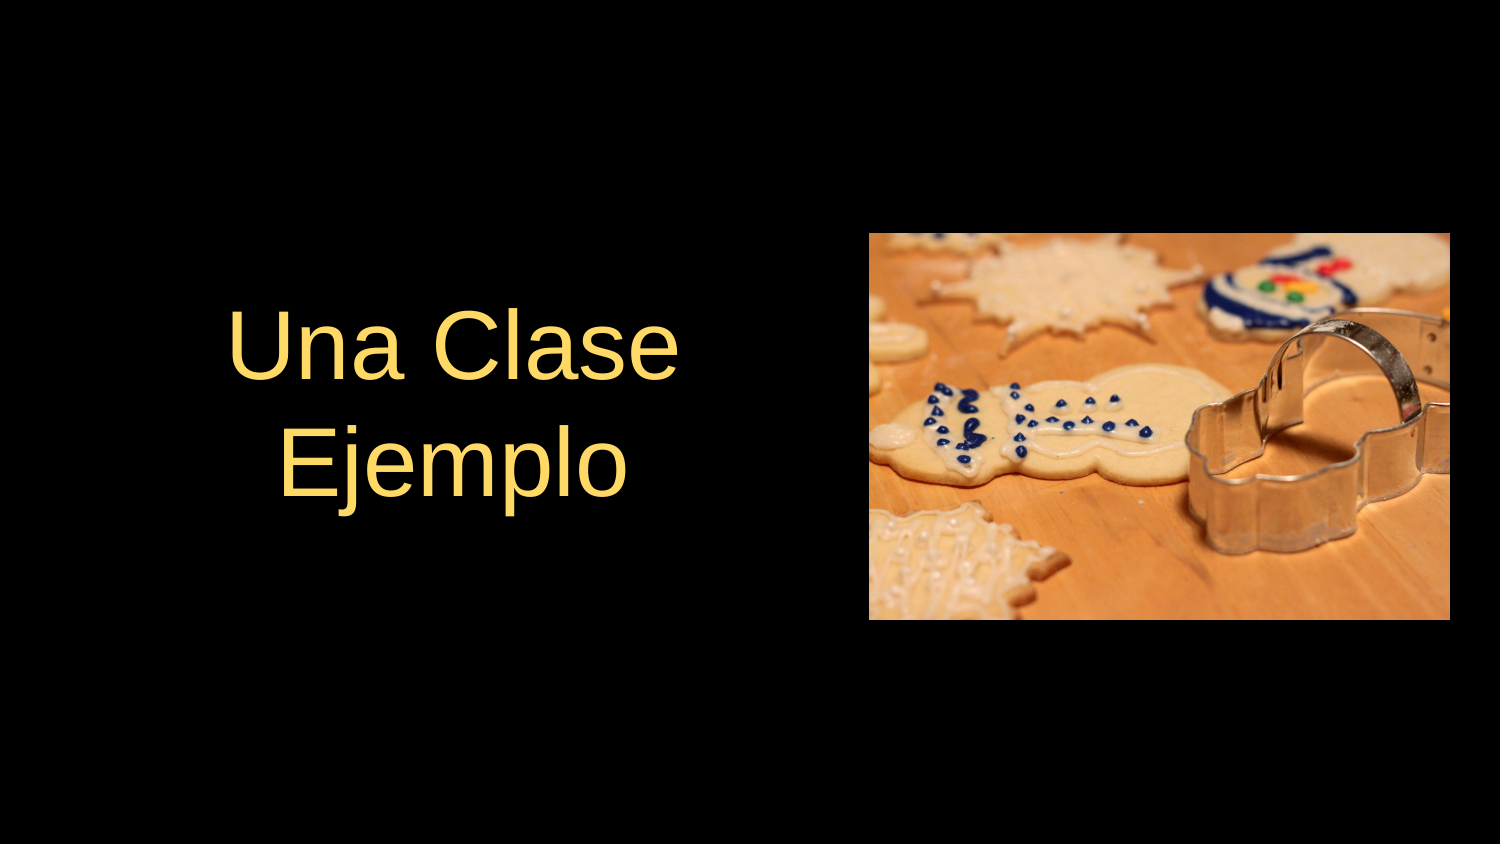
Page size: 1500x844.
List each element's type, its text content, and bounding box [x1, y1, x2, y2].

picture [869, 233, 1450, 620]
title Una Clase Ejemplo [47, 234, 861, 520]
